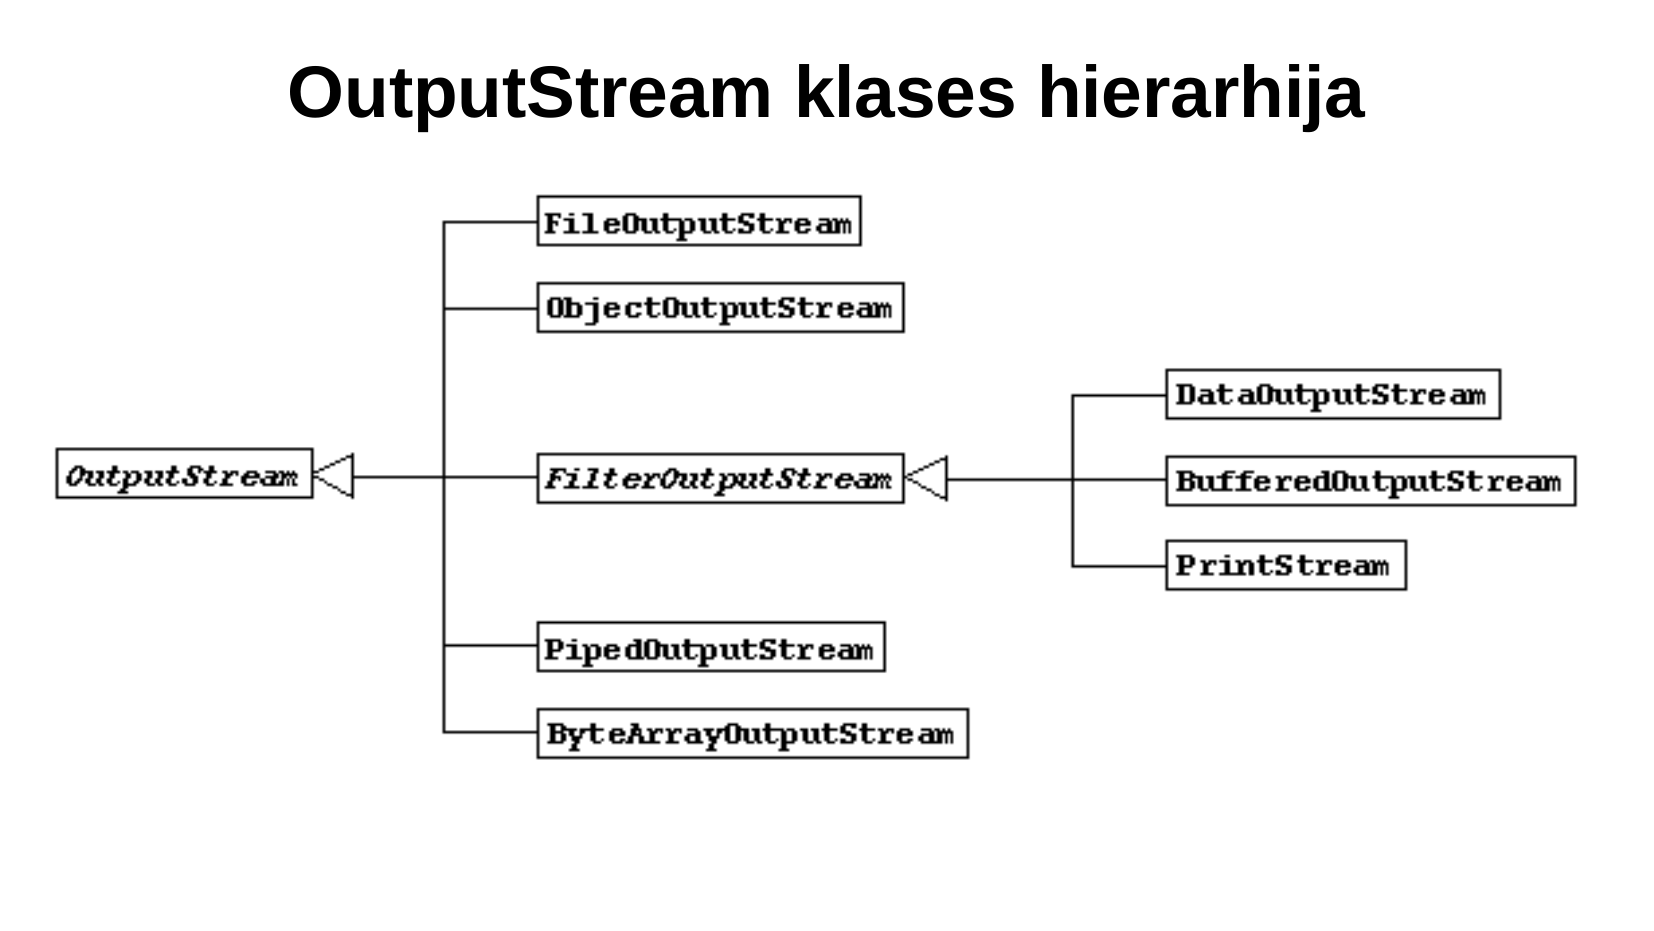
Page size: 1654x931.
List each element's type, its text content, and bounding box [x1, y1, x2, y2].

title OutputStream klases hierarhija [82, 37, 1571, 147]
picture [35, 168, 1607, 798]
